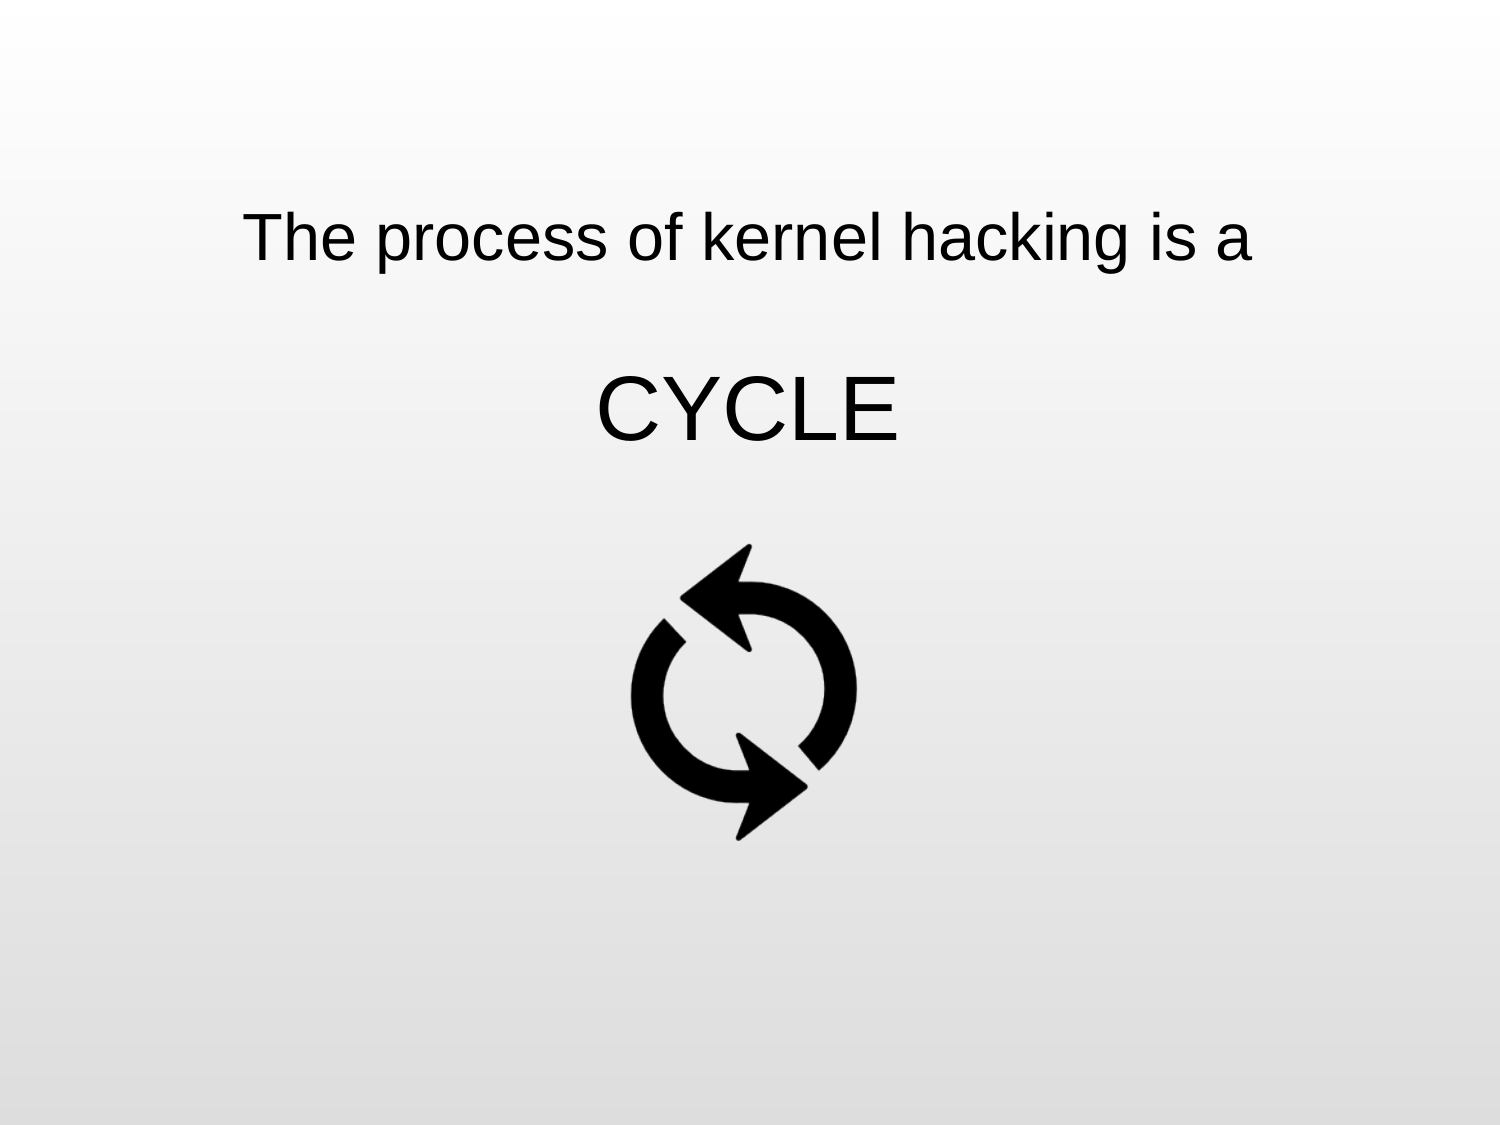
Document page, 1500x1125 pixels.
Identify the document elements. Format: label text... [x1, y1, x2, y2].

text_box CYCLE [580, 341, 917, 467]
text_box The process of kernel hacking is a [227, 186, 1270, 281]
picture [579, 527, 909, 858]
